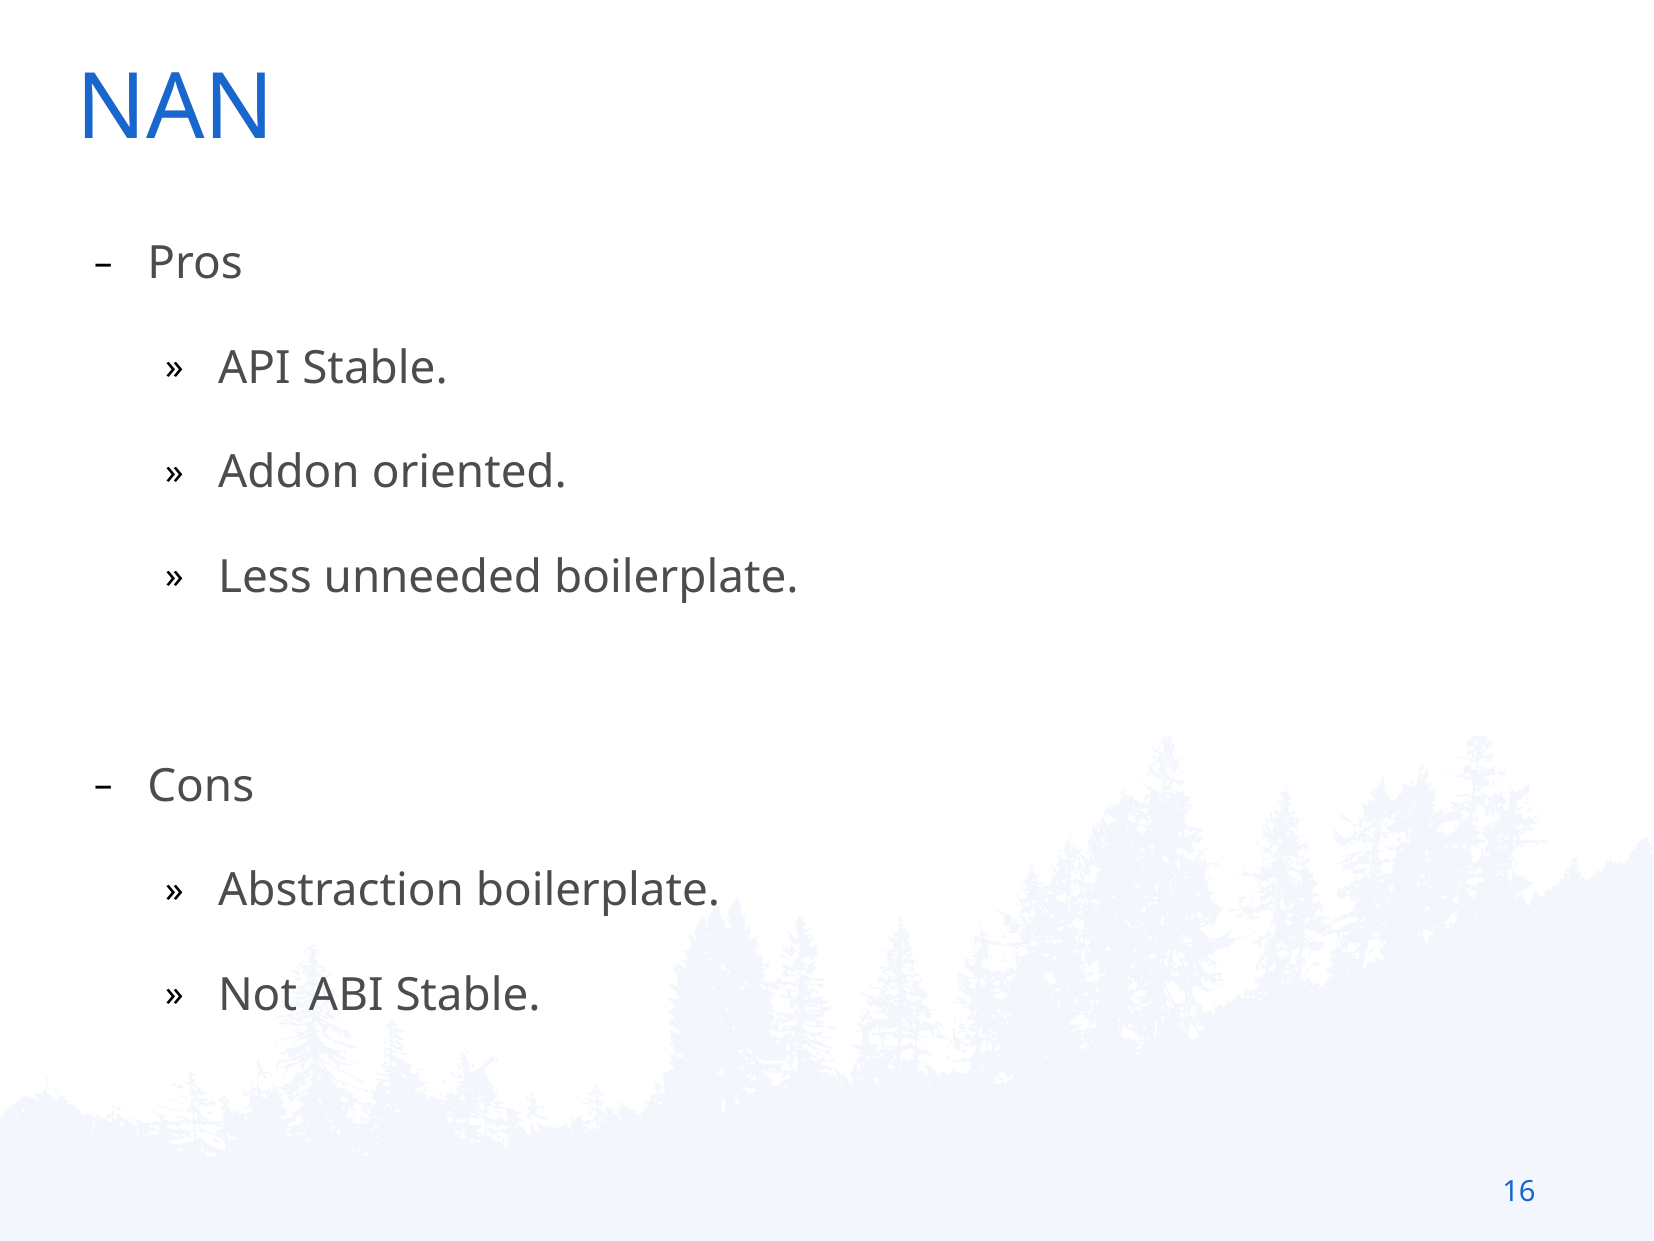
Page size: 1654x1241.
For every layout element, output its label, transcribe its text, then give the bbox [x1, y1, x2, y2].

title NAN [76, 0, 1561, 207]
picture [0, 736, 1654, 1241]
list Pros API Stable. Addon oriented. Less unneeded boilerplate. Cons Abstraction boilerplate. Not ABI Stable. [76, 217, 1565, 1015]
